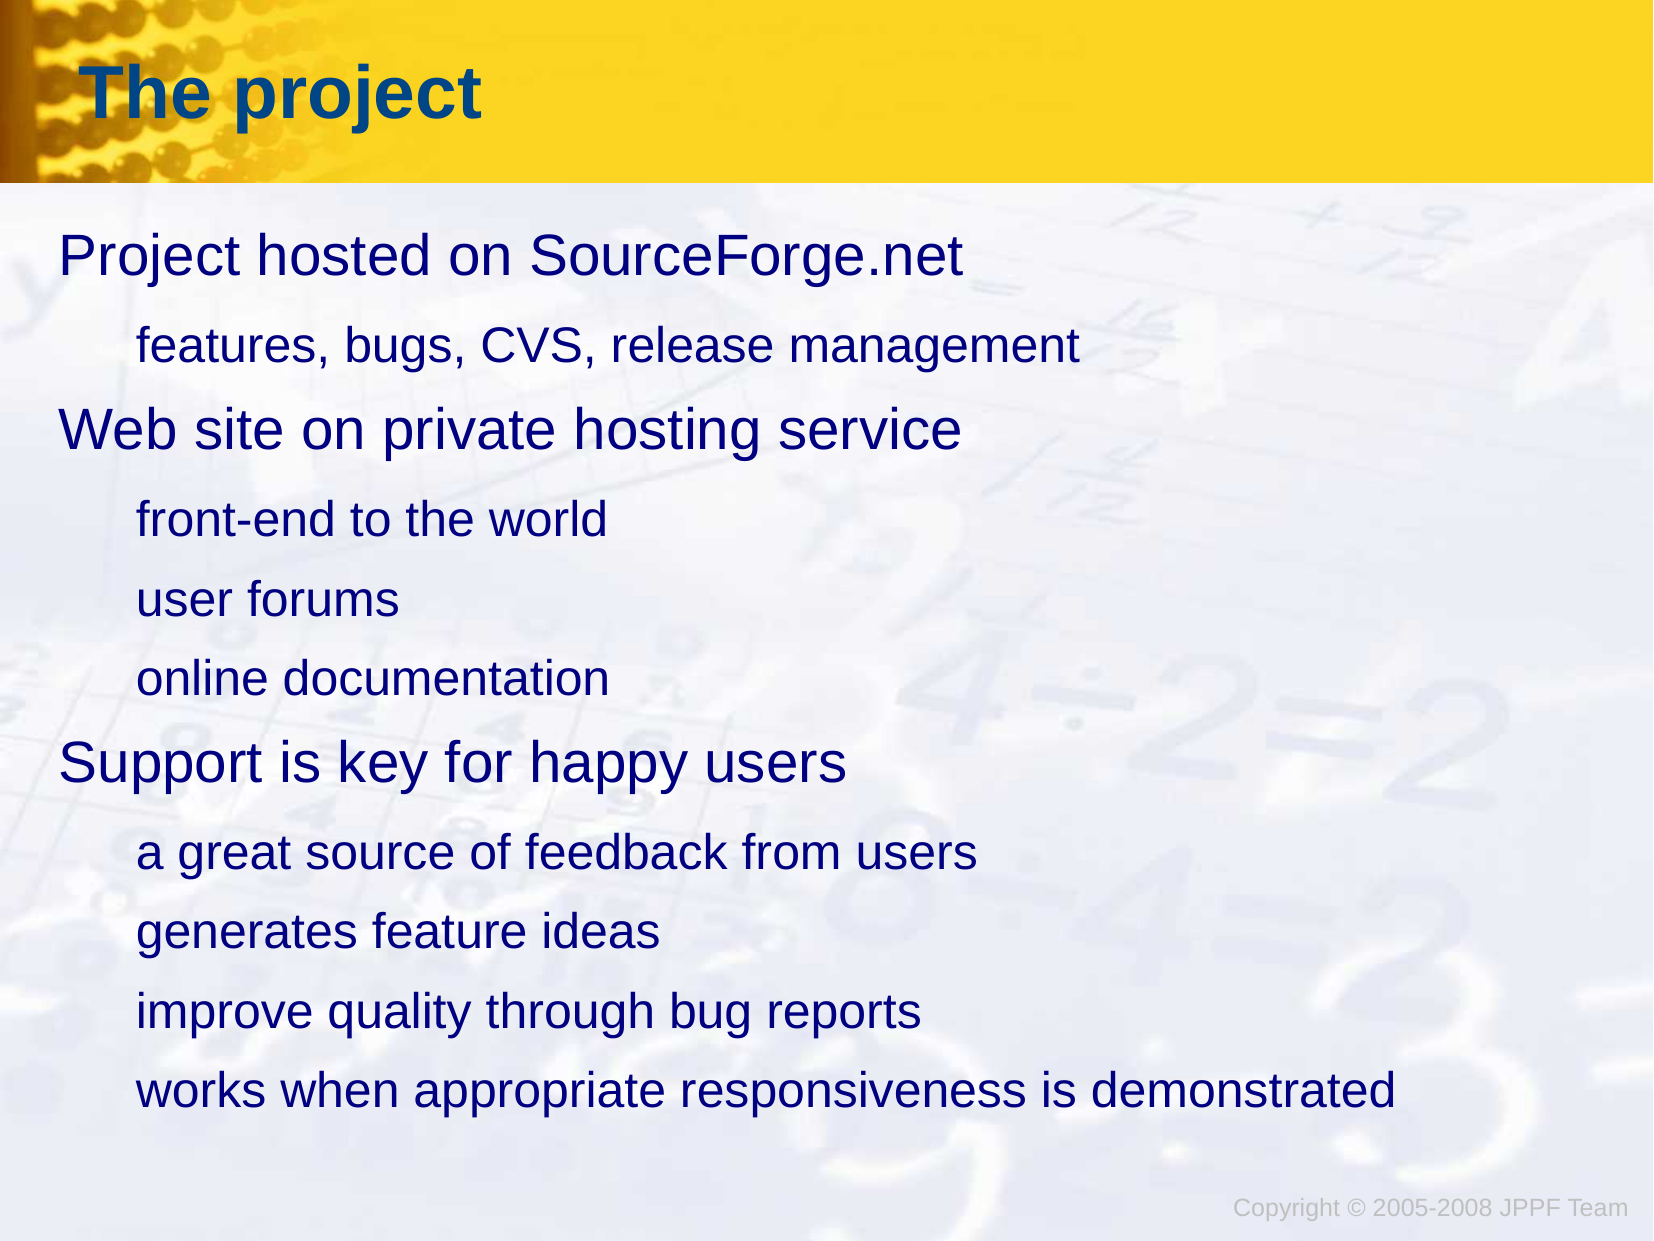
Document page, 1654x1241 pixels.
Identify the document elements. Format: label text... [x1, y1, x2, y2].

picture [0, 0, 1654, 1241]
list Project hosted on SourceForge.net features, bugs, CVS, release management Web site on private hosting service front-end to the world user forums online documentation Support is key for happy users a great source of feedback from users generates feature ideas improve quality through bug reports works when appropriate responsiveness is demonstrated [41, 222, 1529, 1155]
title The project [78, 25, 1567, 161]
